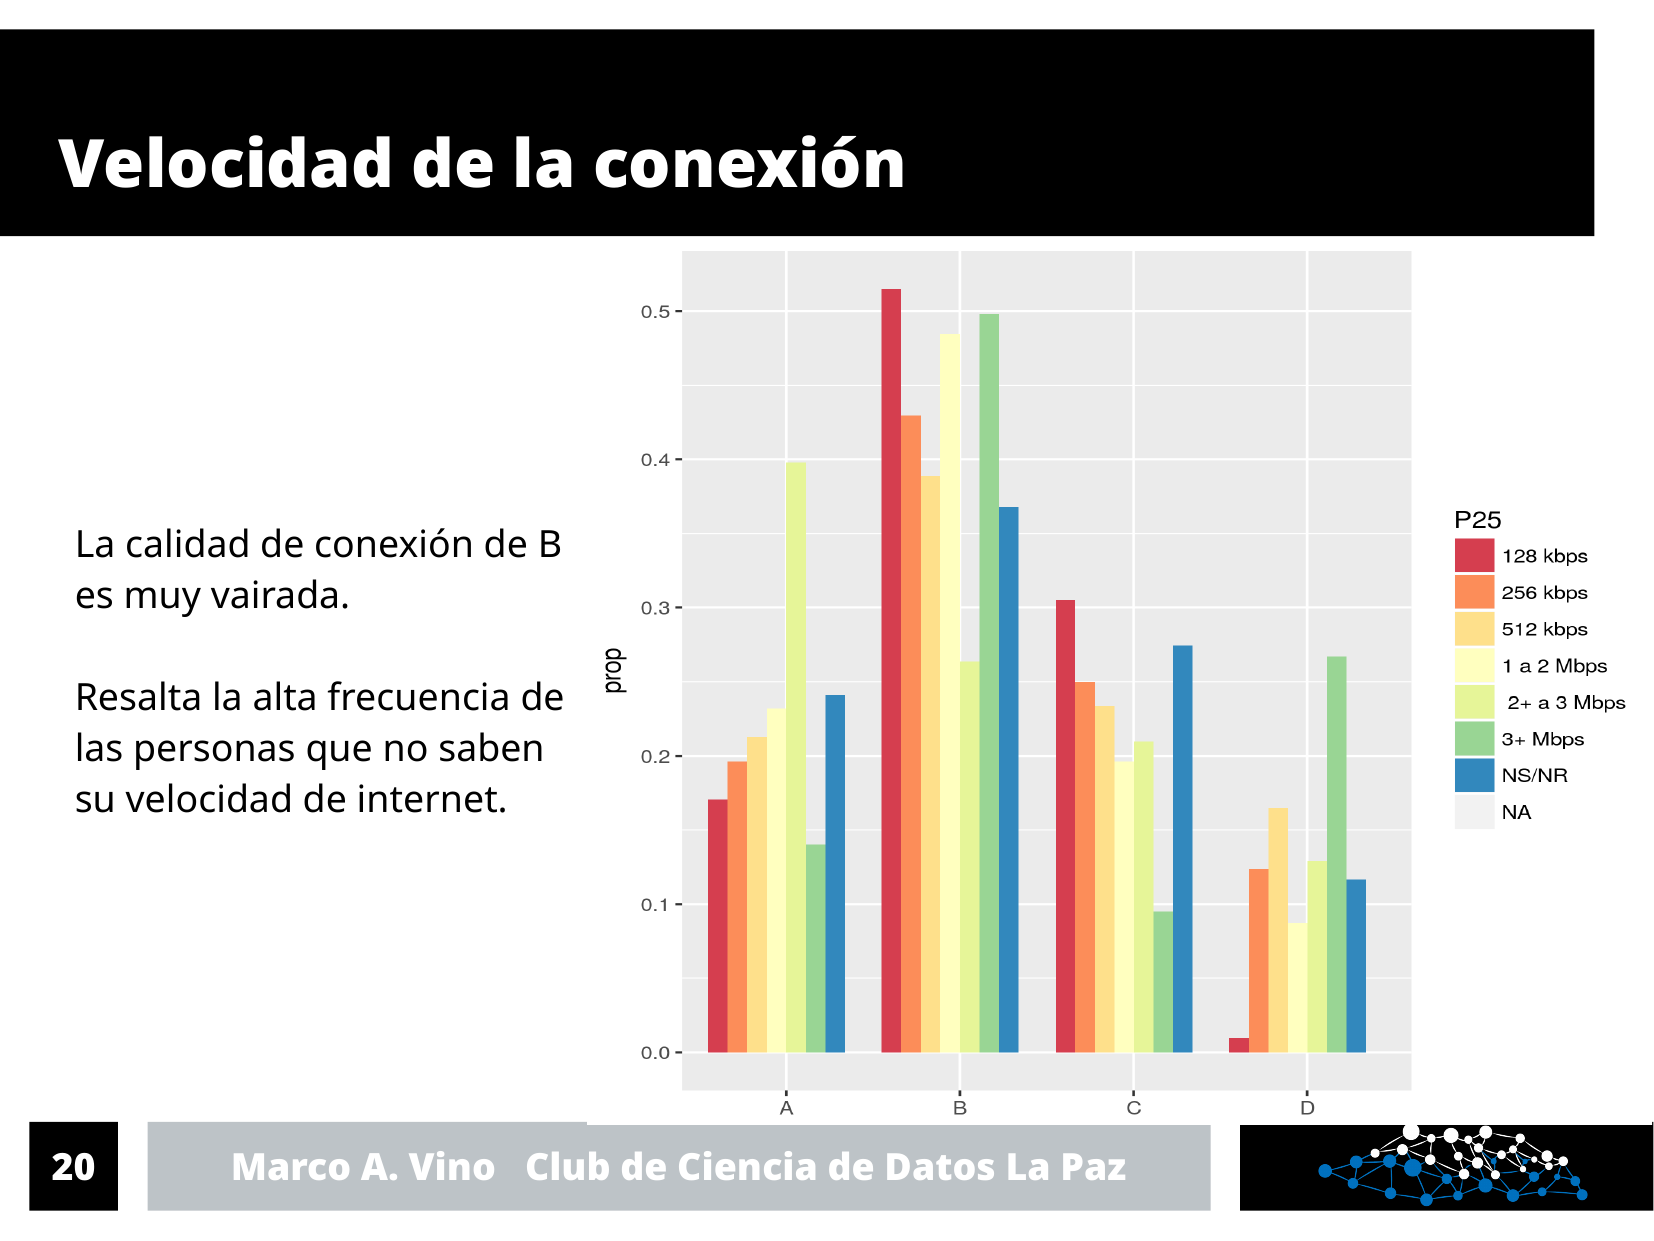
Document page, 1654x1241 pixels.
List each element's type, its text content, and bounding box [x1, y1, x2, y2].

title Velocidad de la conexión [58, 58, 1595, 207]
picture [587, 240, 1653, 1225]
text_box La calidad de conexión de B es muy vairada. Resalta la alta frecuencia de las personas que no saben su velocidad de internet. [60, 510, 588, 830]
